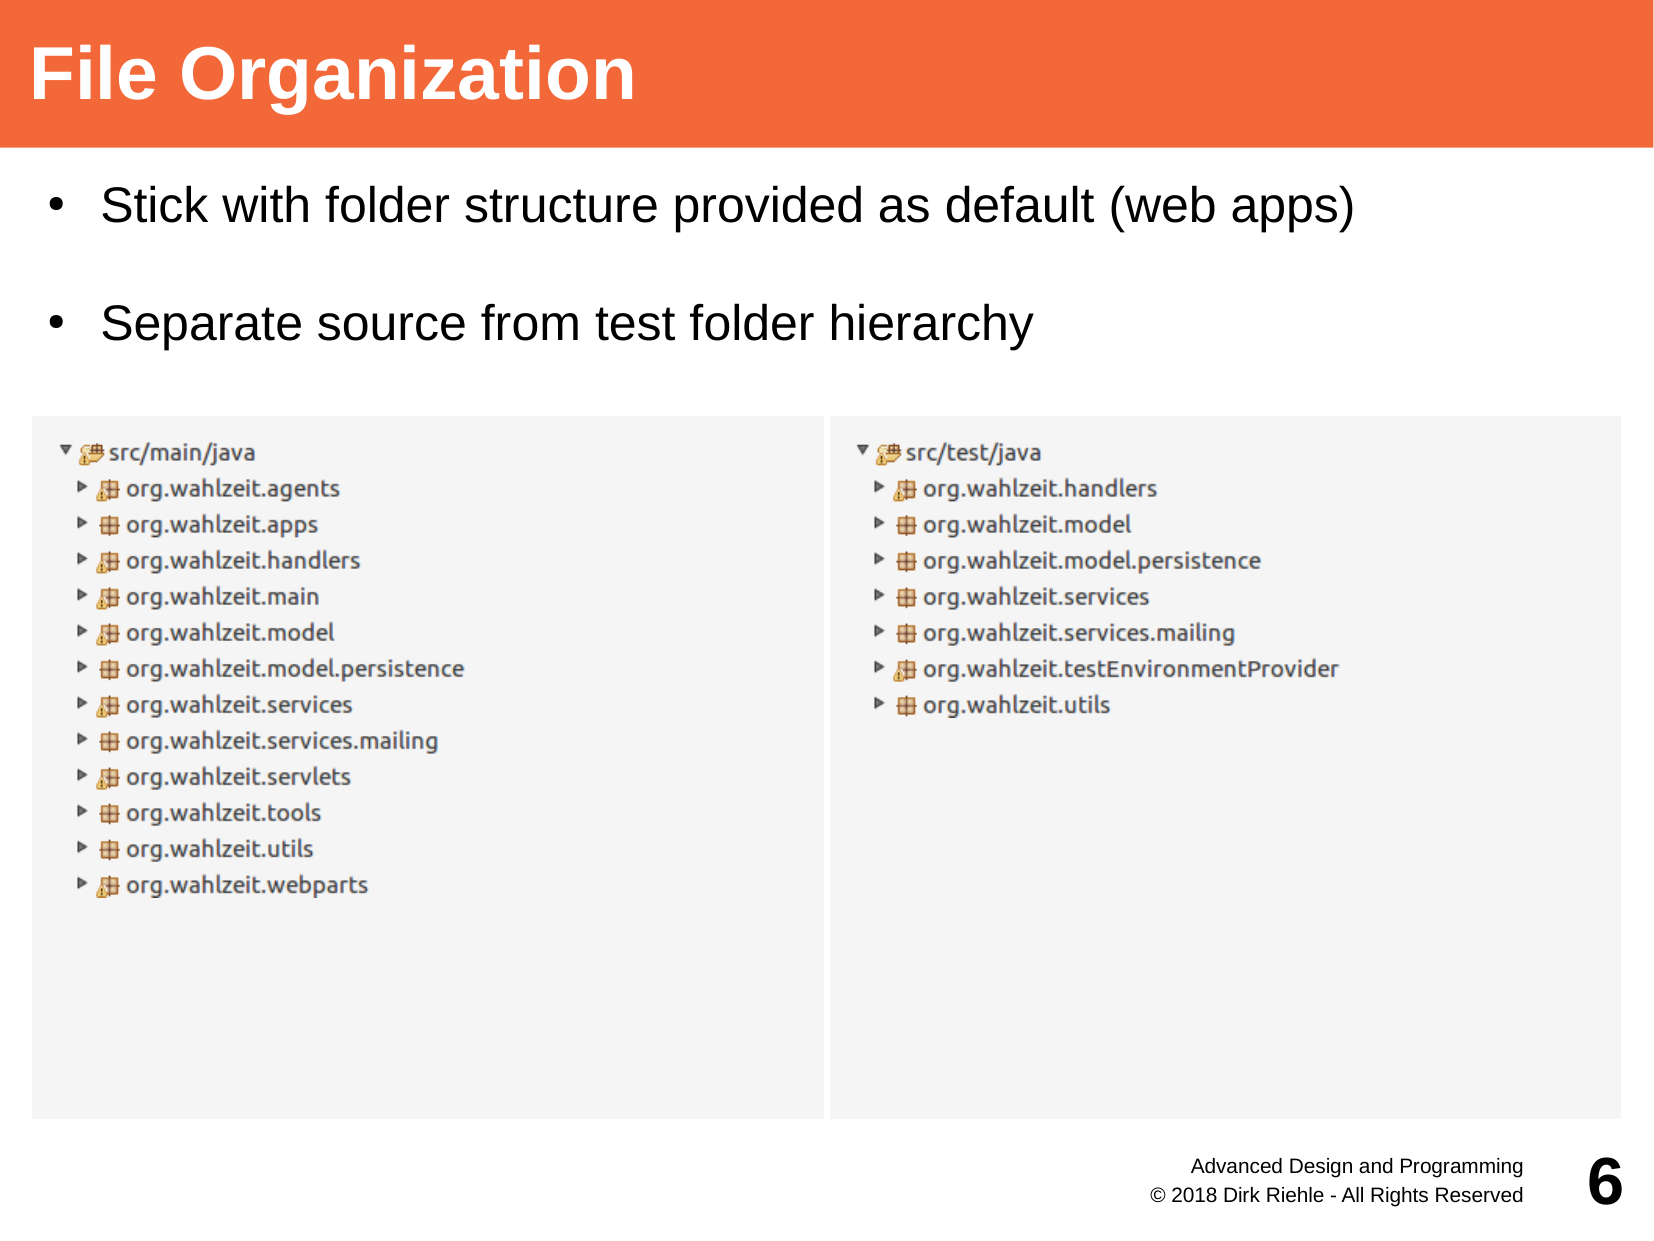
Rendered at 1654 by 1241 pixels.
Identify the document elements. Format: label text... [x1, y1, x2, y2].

list Stick with folder structure provided as default (web apps) Separate source from test folder hierarchy [29, 177, 1625, 413]
text_box [29, 413, 1625, 1123]
picture [59, 442, 466, 898]
title File Organization [0, 0, 1654, 148]
picture [856, 442, 1341, 718]
